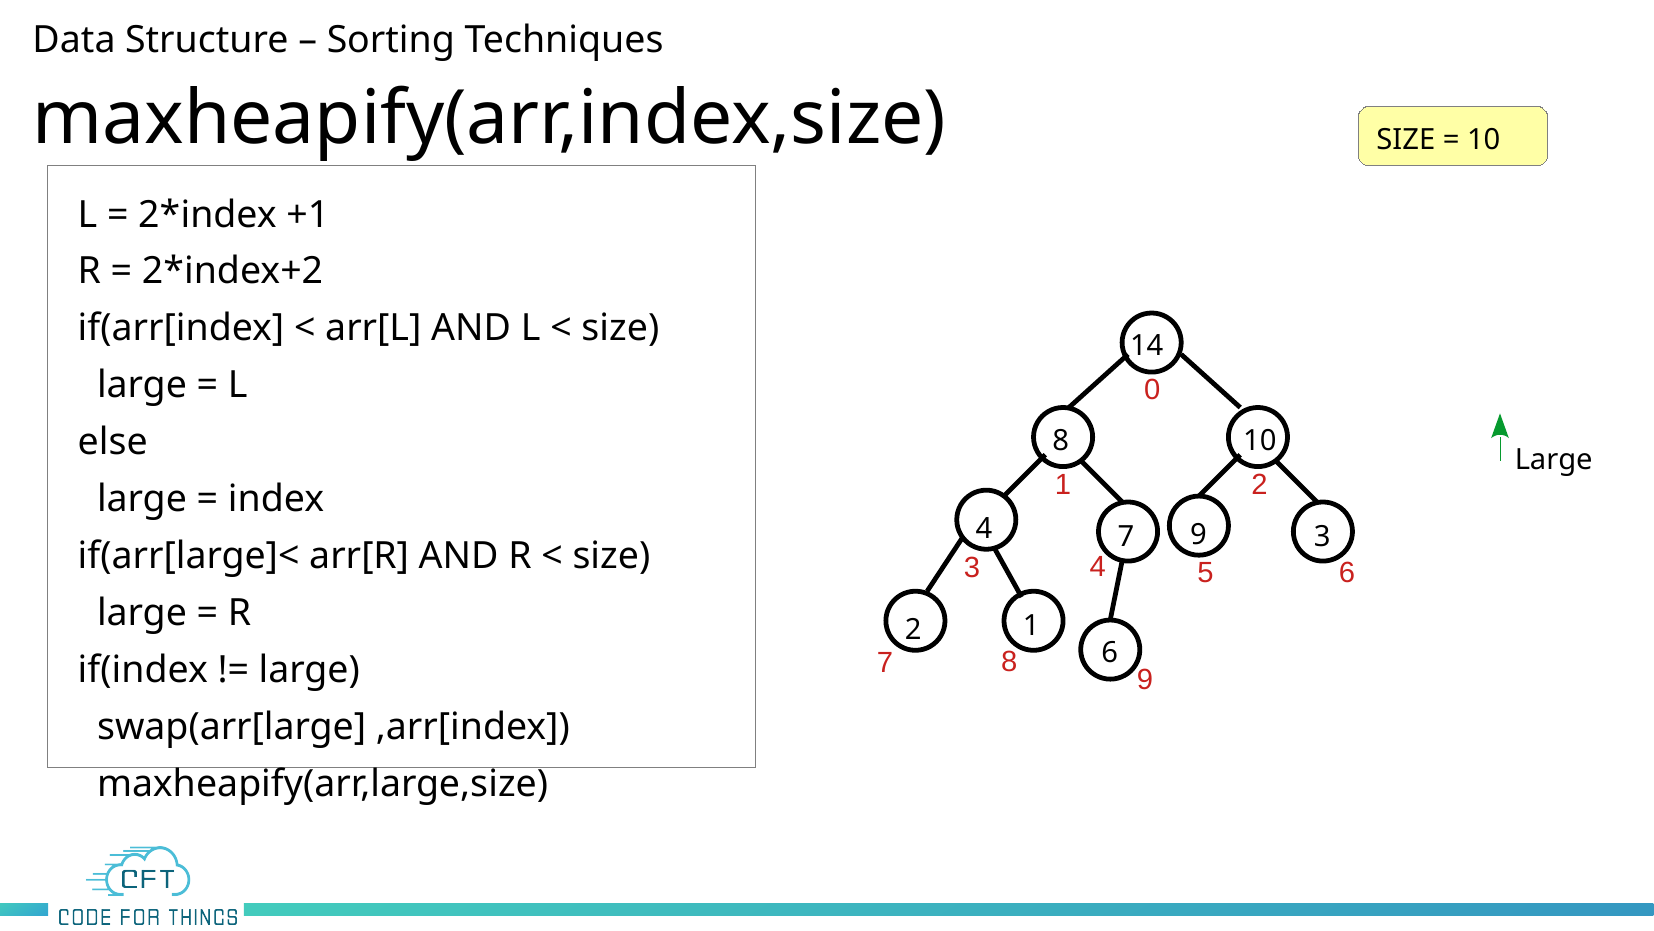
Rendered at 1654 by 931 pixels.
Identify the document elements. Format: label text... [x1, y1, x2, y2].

text_box [1135, 633, 1140, 666]
text_box [1307, 557, 1324, 562]
text_box [1080, 632, 1086, 667]
text_box 6 [1086, 624, 1135, 674]
text_box [1023, 591, 1052, 597]
text_box [1306, 501, 1340, 507]
text_box [1348, 515, 1353, 548]
text_box [1098, 517, 1102, 542]
text_box 4 [960, 500, 1010, 550]
text_box [1093, 674, 1127, 680]
text_box [1111, 501, 1145, 507]
text_box [1358, 106, 1548, 166]
text_box 8 [1037, 411, 1105, 461]
text_box [47, 166, 756, 768]
text_box [1151, 512, 1158, 551]
text_box [1057, 602, 1064, 639]
text_box [1033, 647, 1048, 651]
text_box [1003, 605, 1008, 636]
text_box [1244, 407, 1272, 411]
text_box [1033, 423, 1037, 451]
text_box [315, 733, 325, 737]
text_box 7 [862, 638, 909, 686]
text_box 7 [1102, 507, 1151, 557]
text_box [956, 506, 960, 534]
text_box 1 [1039, 460, 1086, 509]
text_box [1136, 312, 1167, 317]
text_box 10 [1228, 411, 1296, 461]
text_box [885, 605, 890, 636]
text_box 5 [1182, 548, 1229, 597]
text_box 8 [986, 638, 1033, 686]
text_box 1 [1008, 597, 1057, 647]
picture [59, 846, 237, 925]
text_box 3 [949, 543, 996, 592]
text_box 2 [1236, 460, 1283, 509]
text_box [1049, 407, 1077, 411]
text_box [964, 490, 1009, 500]
text_box [1121, 557, 1144, 562]
text_box [1010, 502, 1016, 538]
text_box 9 [1122, 655, 1168, 704]
text_box [1176, 496, 1221, 506]
text_box 9 [1175, 506, 1224, 556]
text_box [1095, 620, 1126, 624]
title Data Structure – Sorting Techniques maxheapify(arr,index,size) [32, 12, 1184, 166]
text_box SIZE = 10 [1361, 110, 1542, 160]
text_box 6 [1324, 548, 1371, 597]
text_box 3 [949, 543, 955, 552]
text_box [1169, 508, 1175, 543]
text_box L = 2*index +1 R = 2*index+2 if(arr[index] < arr[L] AND L < size) large = L else large = index if(arr[large]< arr[R] AND R < size) large = R if(index != large) swap(arr[large] ,arr[index]) maxheapify(arr,large,size) [53, 179, 756, 733]
text_box [172, 733, 182, 737]
text_box [893, 591, 938, 601]
text_box [939, 602, 946, 639]
text_box 4 [1074, 542, 1121, 591]
text_box 14 [1107, 317, 1184, 367]
text_box 3 [1299, 507, 1348, 557]
text_box [1224, 510, 1229, 542]
text_box [489, 733, 499, 737]
text_box Large [1464, 431, 1622, 481]
text_box 2 [890, 601, 939, 651]
text_box [1293, 514, 1299, 549]
text_box 0 [1129, 365, 1176, 414]
